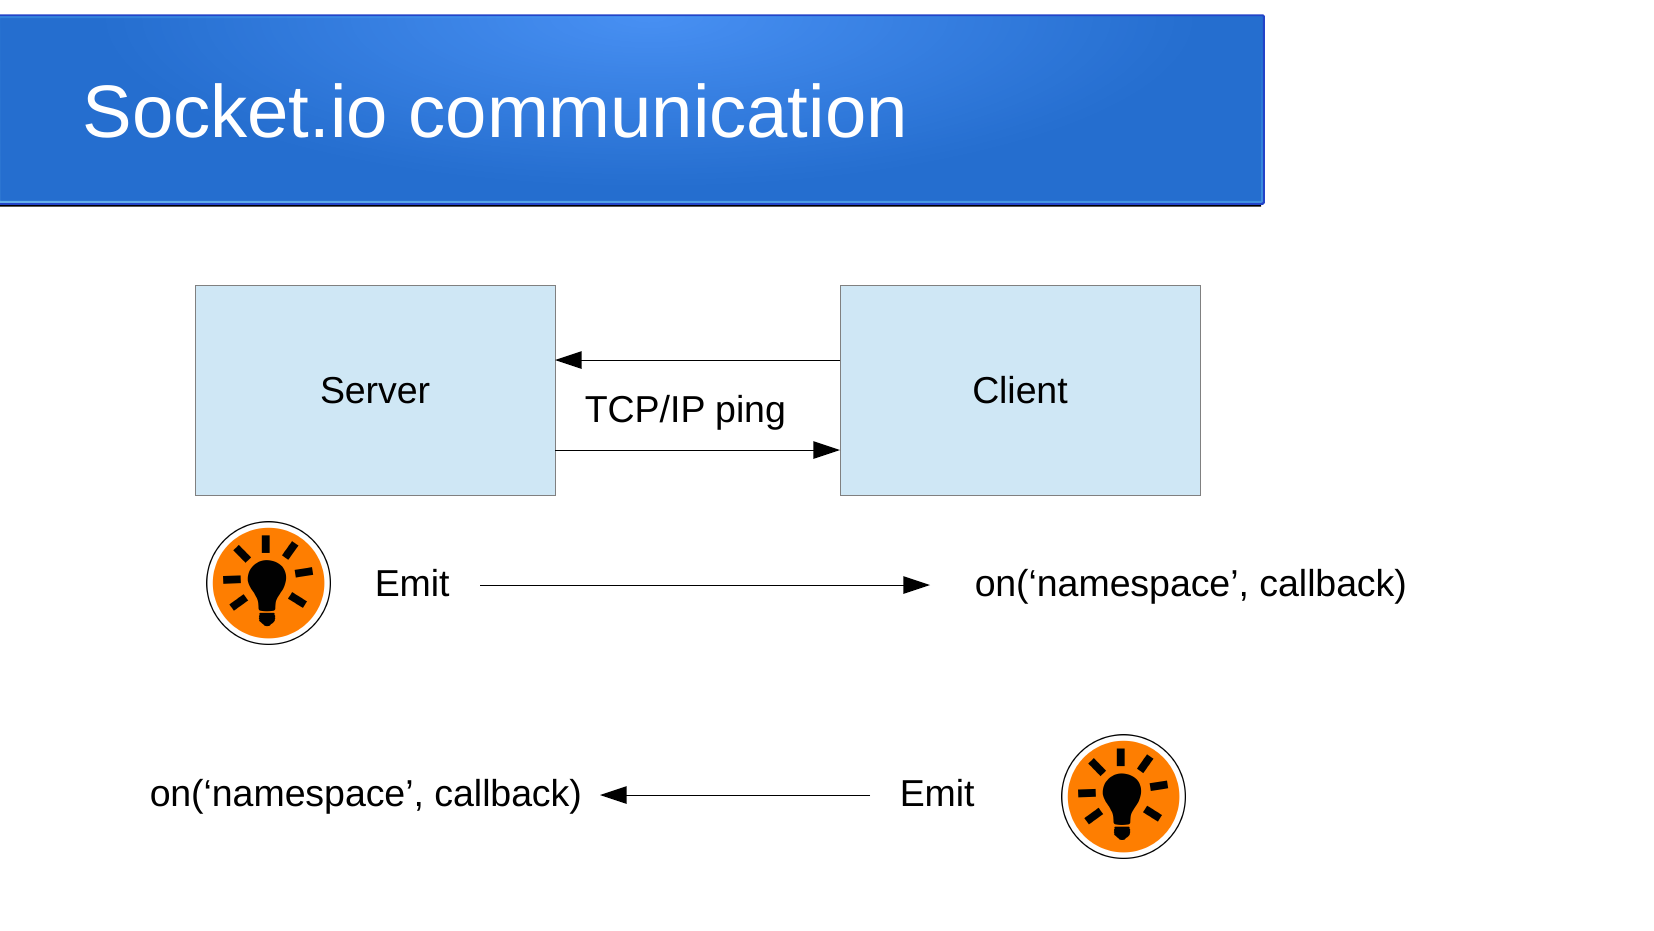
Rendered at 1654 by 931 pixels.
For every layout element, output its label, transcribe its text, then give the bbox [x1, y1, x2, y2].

text_box on(‘namespace’, callback) [960, 555, 1426, 616]
text_box Emit [885, 765, 1021, 852]
text_box on(‘namespace’, callback) [135, 765, 601, 826]
title Socket.io communication [82, 35, 1235, 189]
text_box Server [195, 285, 556, 496]
picture [1061, 734, 1186, 859]
text_box TCP/IP ping [570, 381, 901, 481]
picture [206, 521, 331, 646]
text_box Emit [360, 555, 556, 612]
text_box Client [840, 285, 1201, 496]
